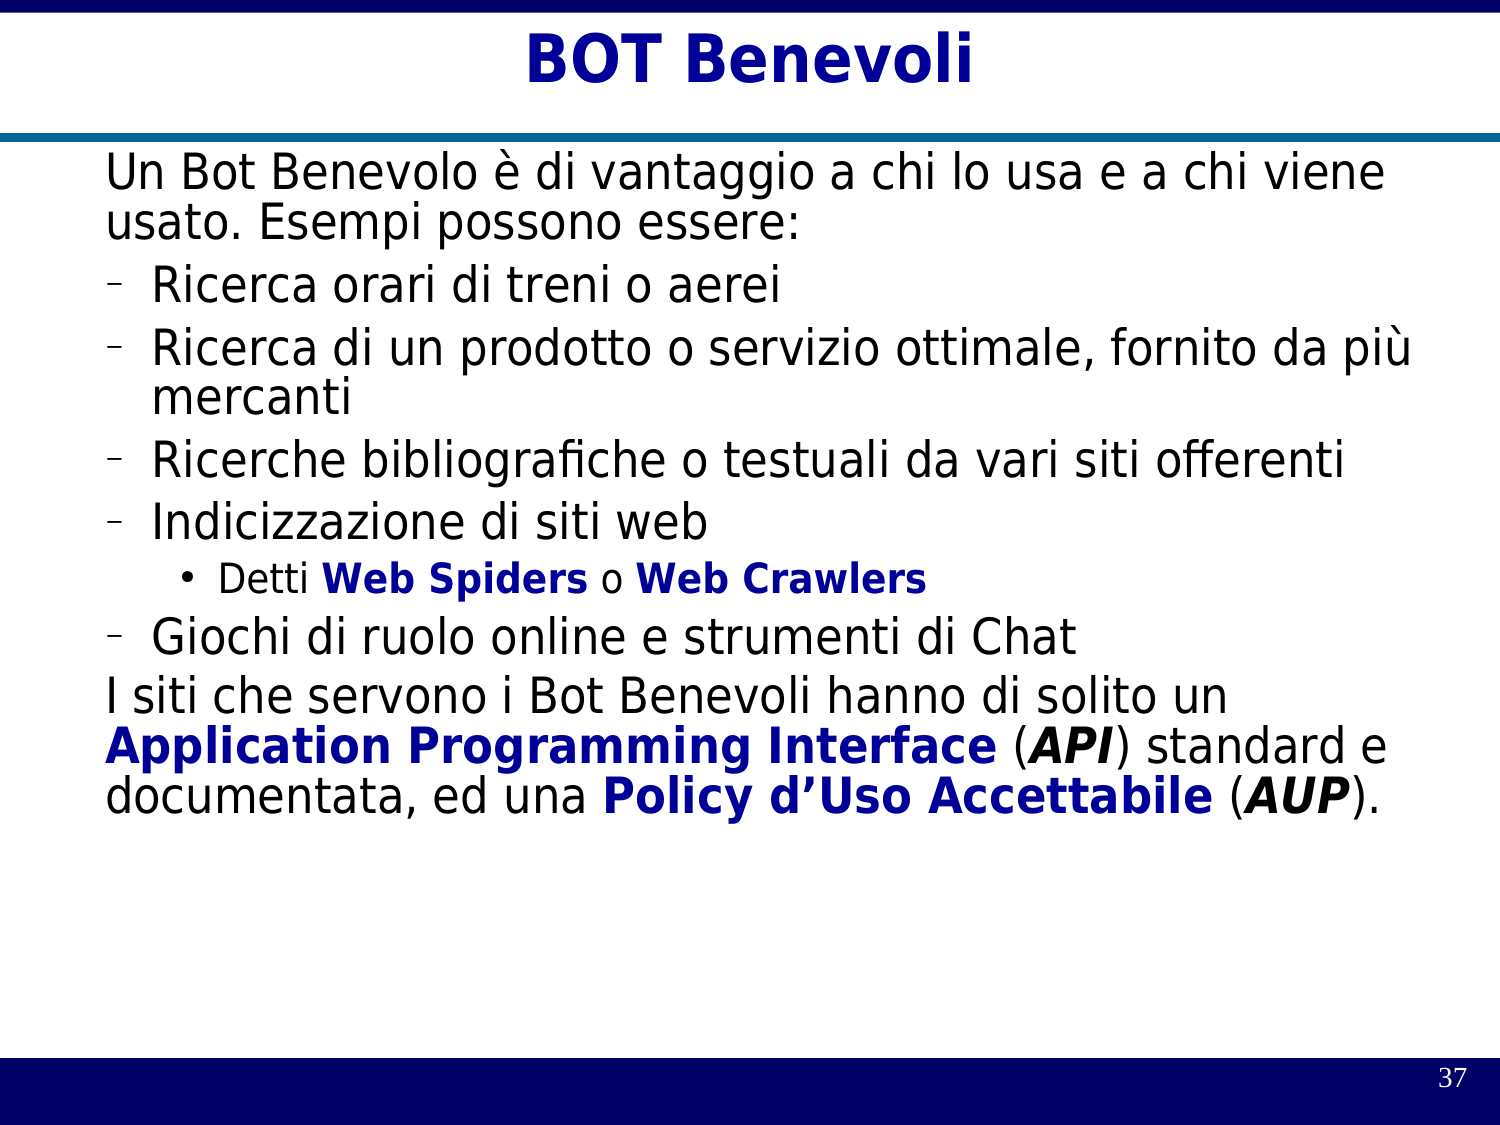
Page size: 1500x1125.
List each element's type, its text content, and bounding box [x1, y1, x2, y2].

title BOT Benevoli [30, 0, 1471, 126]
list Un Bot Benevolo è di vantaggio a chi lo usa e a chi viene usato. Esempi possono essere: Ricerca orari di treni o aerei Ricerca di un prodotto o servizio ottimale, fornito da più mercanti Ricerche bibliografiche o testuali da vari siti offerenti Indicizzazione di siti web Detti Web Spiders o Web Crawlers Giochi di ruolo online e strumenti di Chat I siti che servono i Bot Benevoli hanno di solito un Application Programming Interface (API) standard e documentata, ed una Policy d’Uso Accettabile (AUP). [30, 149, 1471, 1021]
